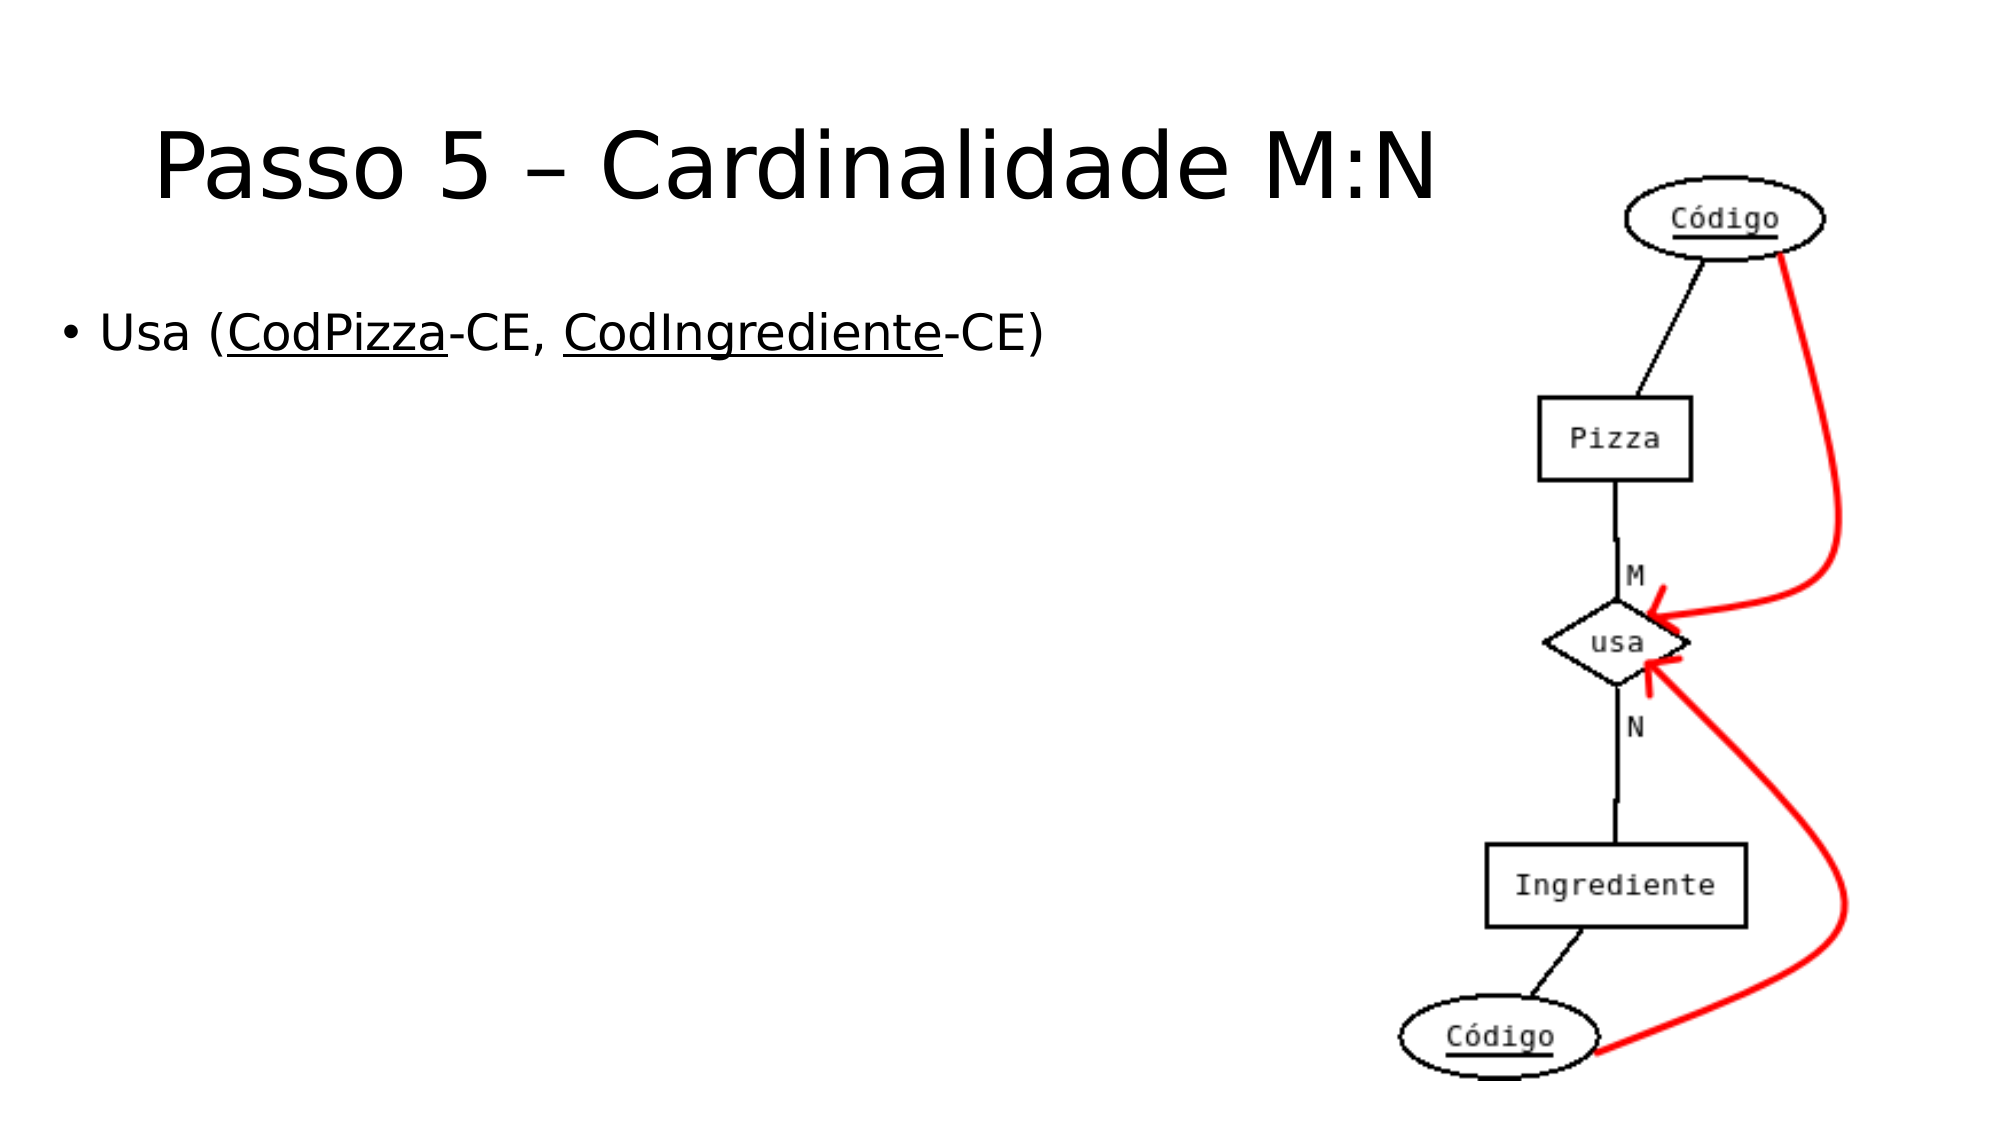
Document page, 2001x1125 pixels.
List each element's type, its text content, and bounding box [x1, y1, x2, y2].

text_box Usa (CodPizza-CE, CodIngrediente-CE) [60, 298, 1087, 361]
title Passo 5 – Cardinalidade M:N [150, 104, 1447, 295]
picture [1334, 50, 1930, 1081]
